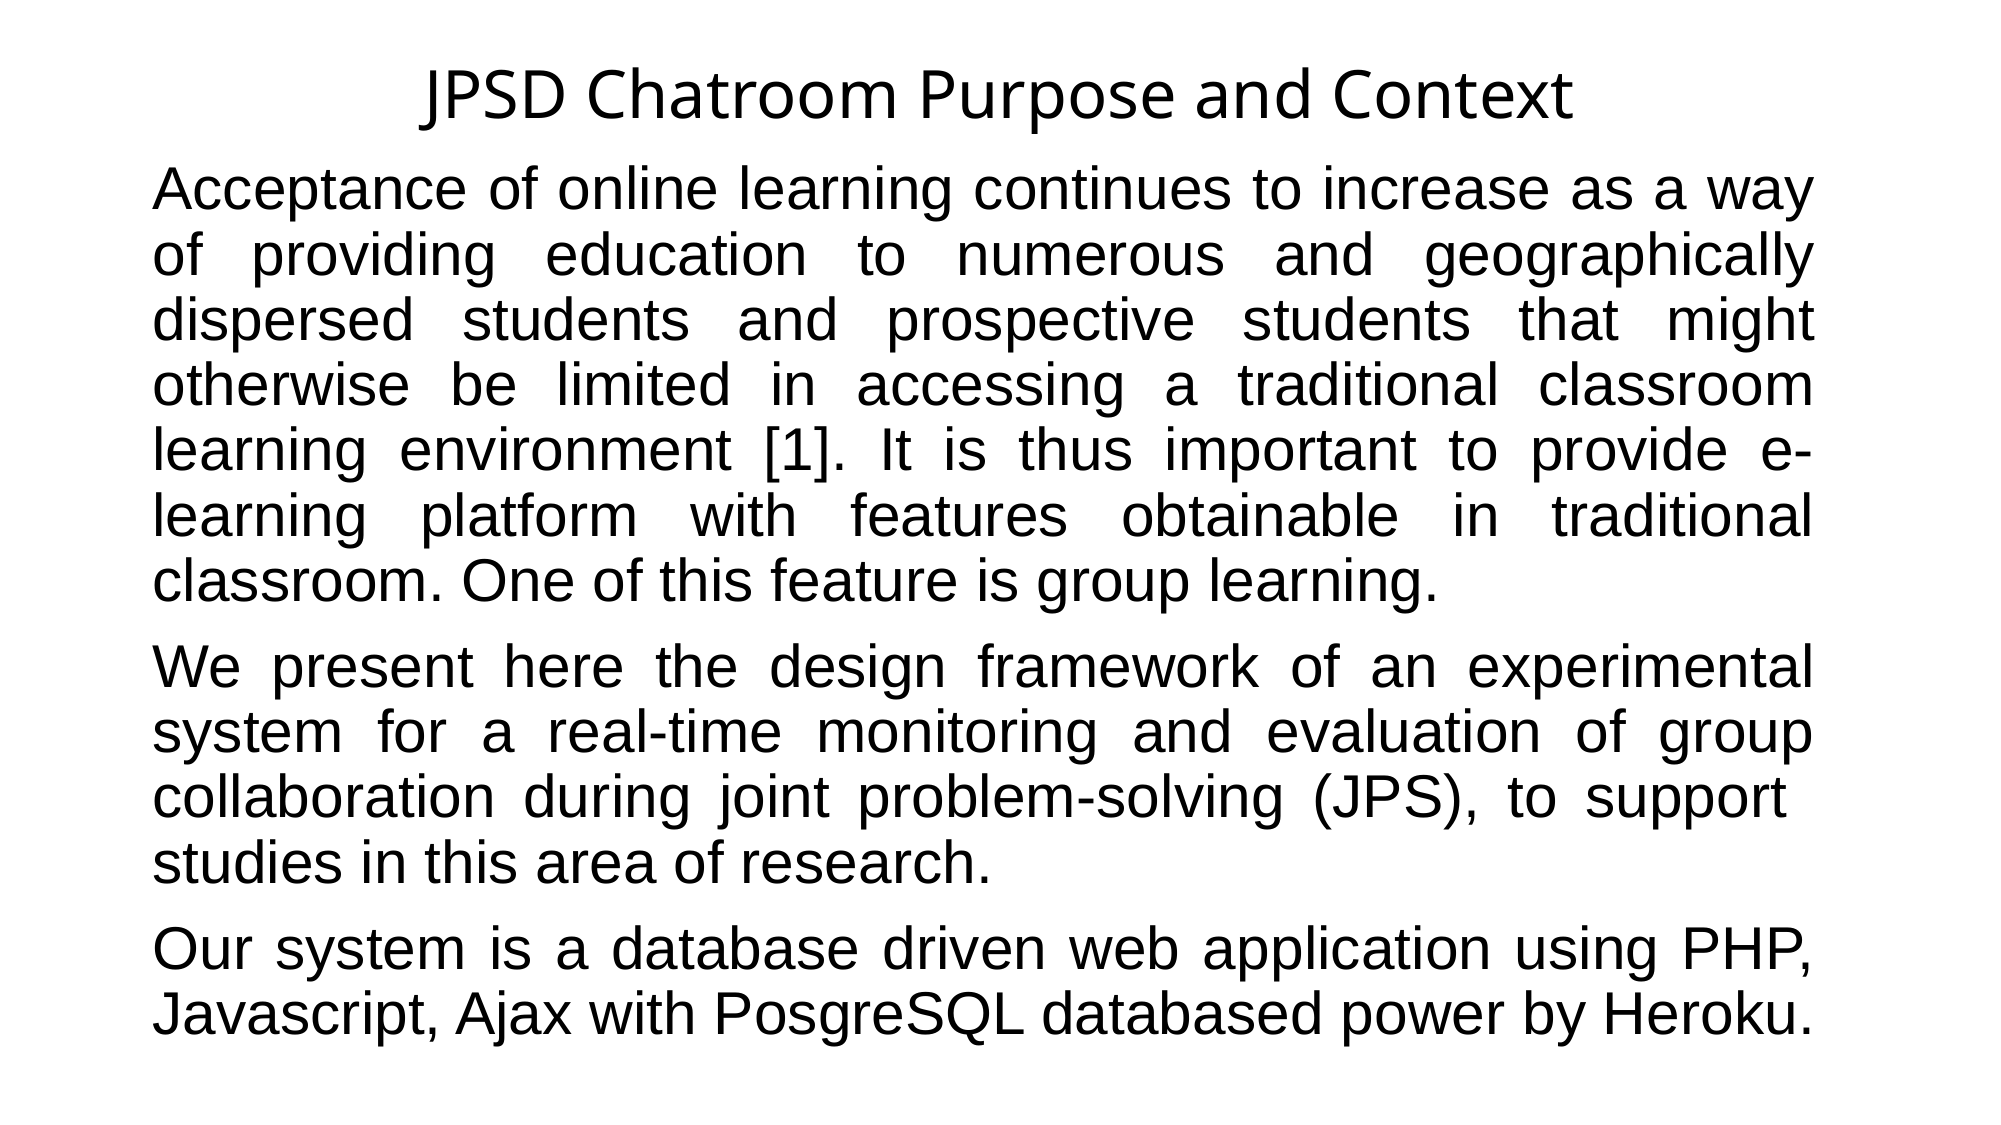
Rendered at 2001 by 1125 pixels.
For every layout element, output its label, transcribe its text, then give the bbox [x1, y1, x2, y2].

title JPSD Chatroom Purpose and Context [137, 42, 1863, 149]
list Acceptance of online learning continues to increase as a way of providing education to numerous and geographically dispersed students and prospective students that might otherwise be limited in accessing a traditional classroom learning environment [1]. It is thus important to provide e-learning platform with features obtainable in traditional classroom. One of this feature is group learning. We present here the design framework of an experimental system for a real-time monitoring and evaluation of group collaboration during joint problem-solving (JPS), to support studies in this area of research. Our system is a database driven web application using PHP, Javascript, Ajax with PosgreSQL databased power by Heroku. [137, 149, 1863, 1060]
